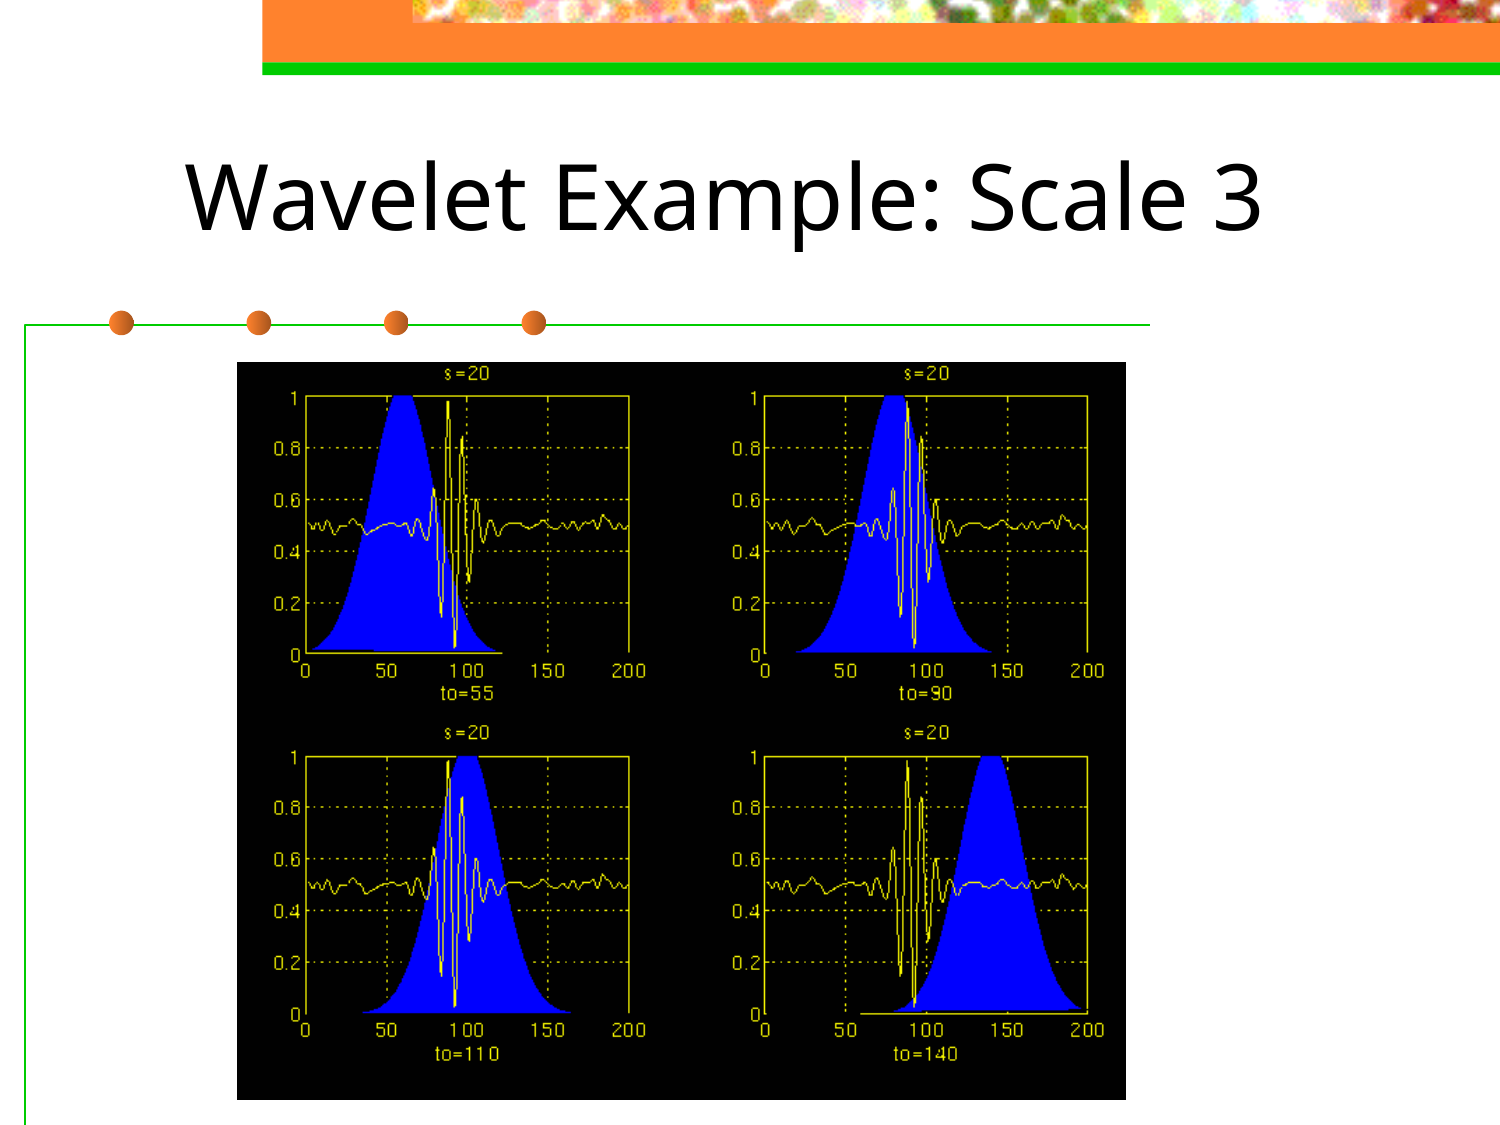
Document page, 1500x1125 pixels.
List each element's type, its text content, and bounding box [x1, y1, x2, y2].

title Wavelet Example: Scale 3 [87, 99, 1363, 288]
picture [237, 362, 1126, 1100]
picture [412, 0, 1500, 23]
